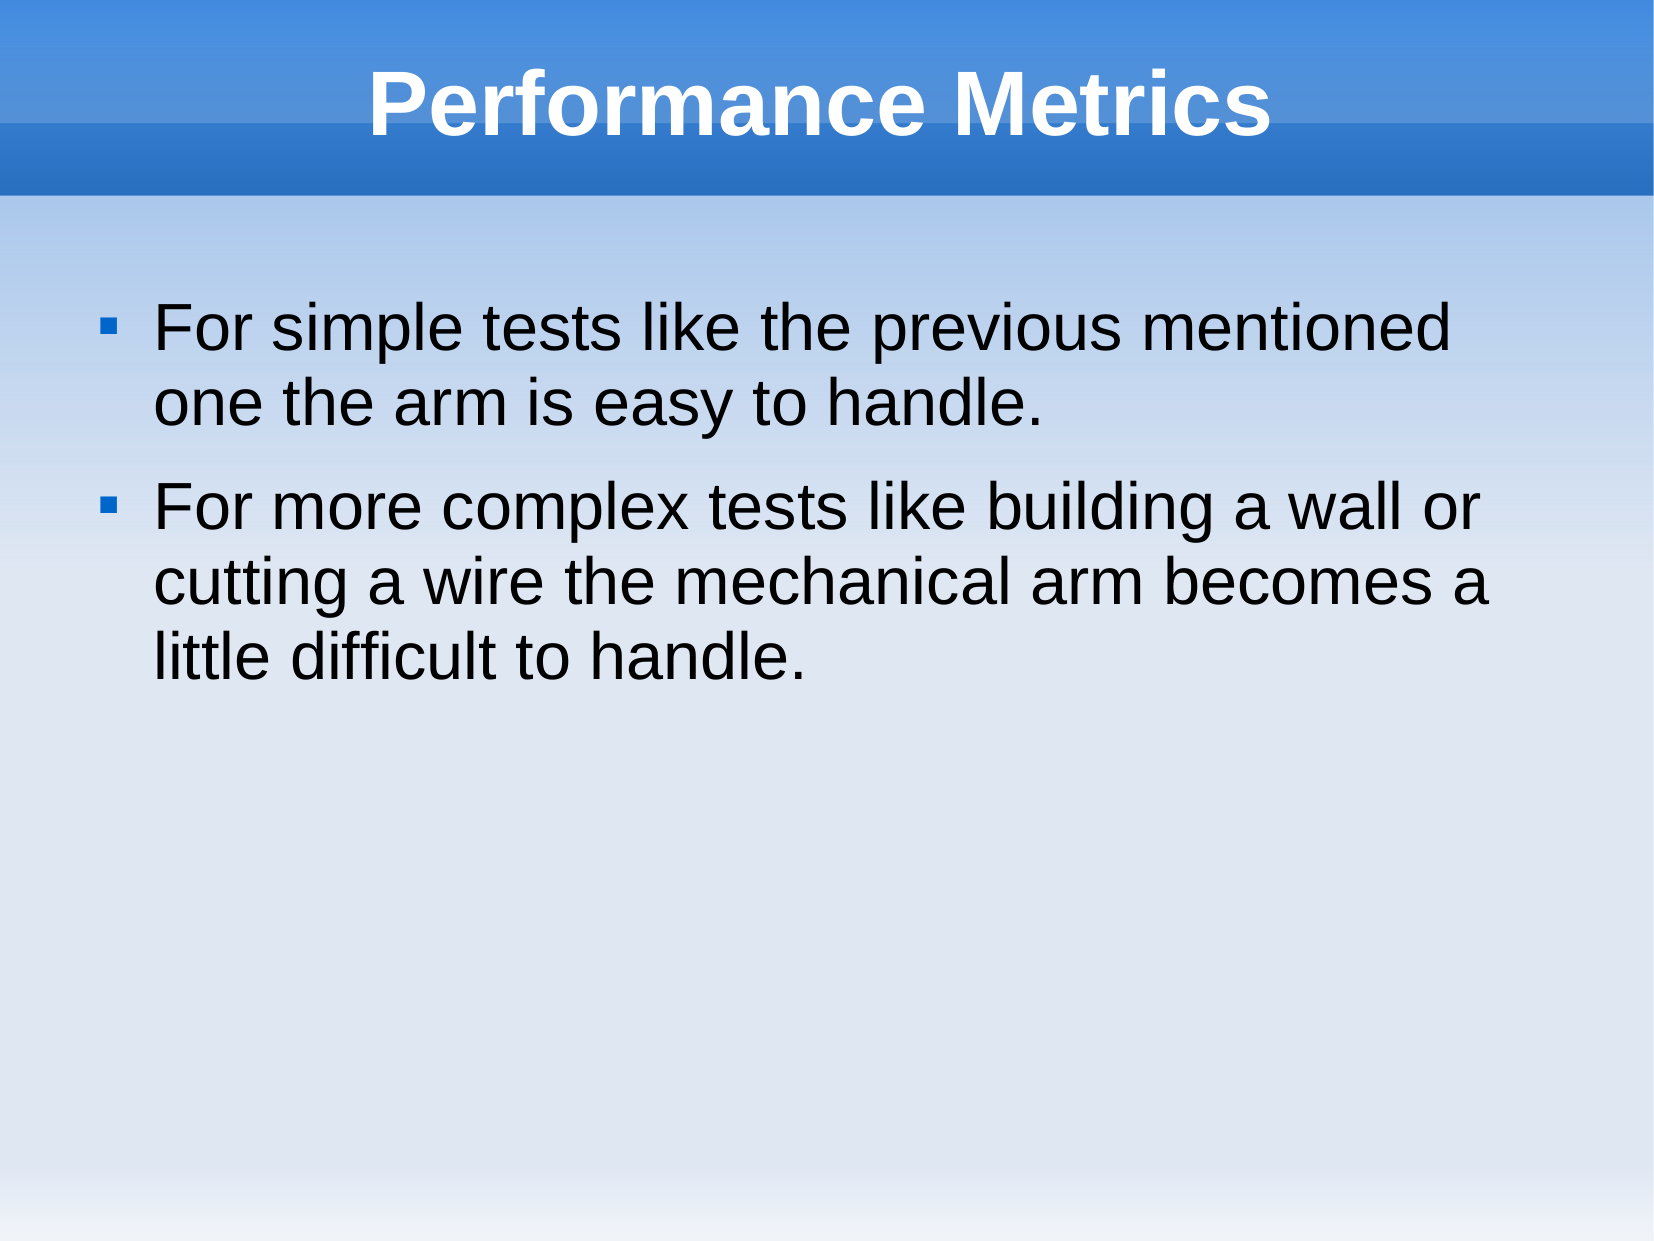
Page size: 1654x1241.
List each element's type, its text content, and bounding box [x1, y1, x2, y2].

picture [0, 0, 1654, 1241]
title Performance Metrics [76, 7, 1565, 200]
list For simple tests like the previous mentioned one the arm is easy to handle. For more complex tests like building a wall or cutting a wire the mechanical arm becomes a little difficult to handle. [82, 290, 1571, 1094]
